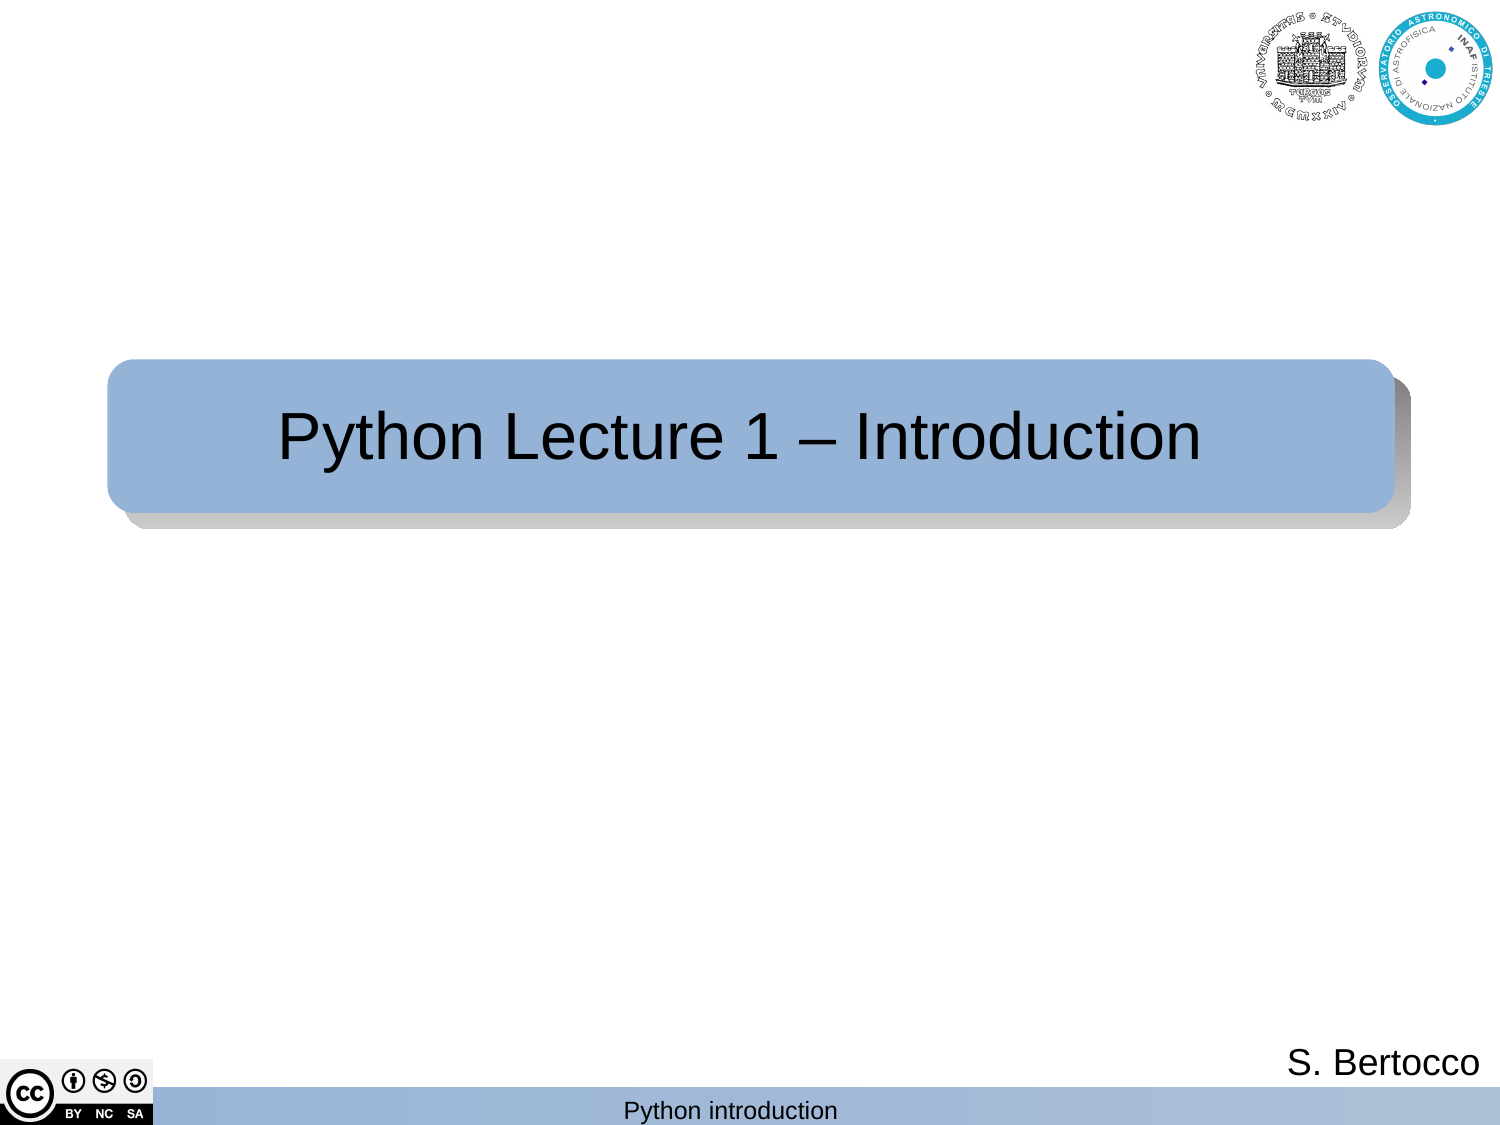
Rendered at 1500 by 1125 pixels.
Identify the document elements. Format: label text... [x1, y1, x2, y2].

text_box Python Lecture 1 – Introduction [112, 373, 1388, 492]
picture [1252, 0, 1500, 149]
picture [0, 1059, 153, 1125]
